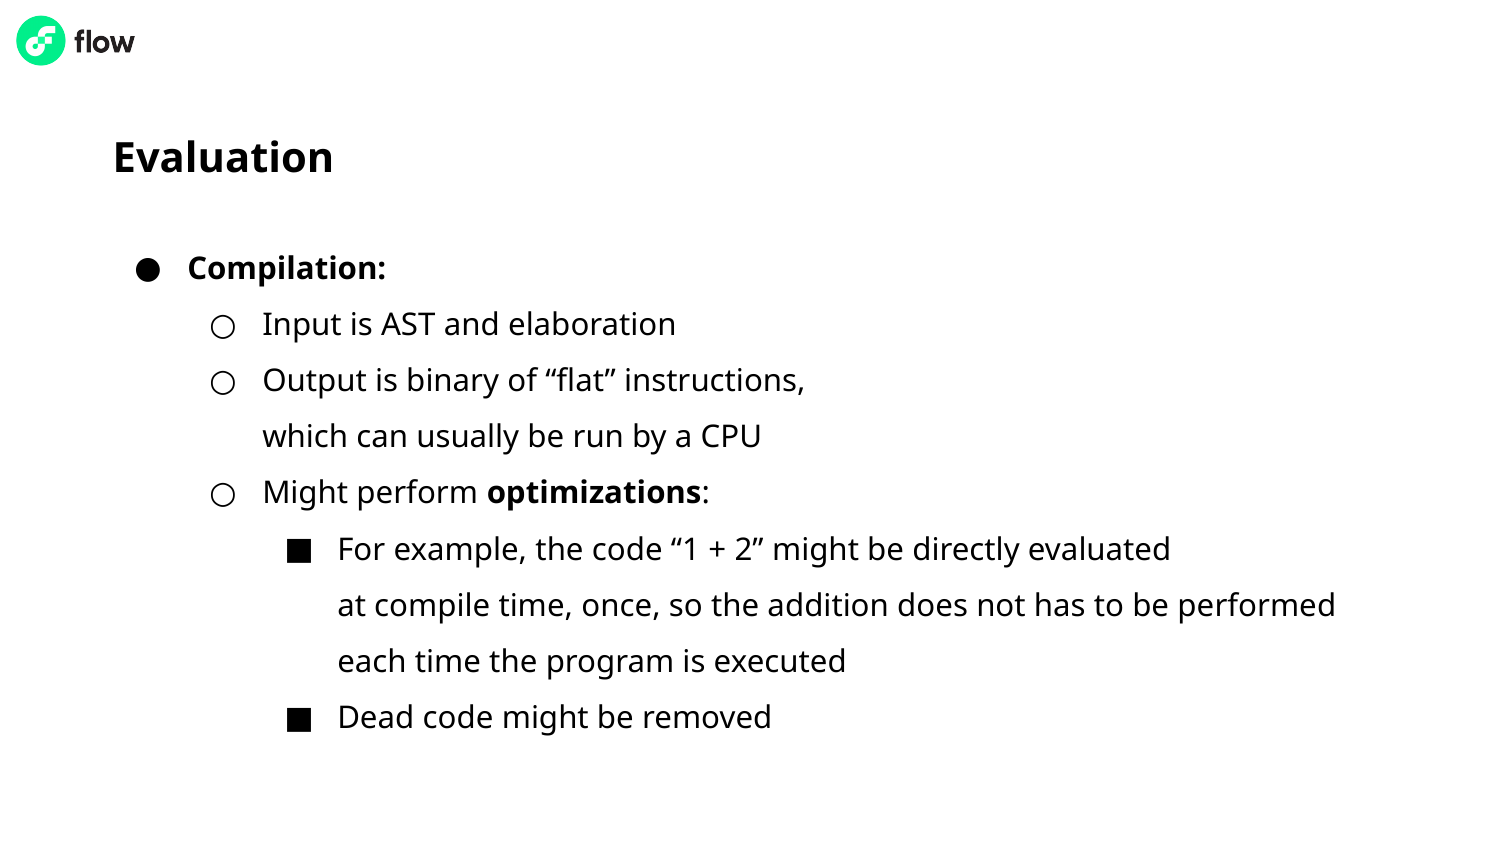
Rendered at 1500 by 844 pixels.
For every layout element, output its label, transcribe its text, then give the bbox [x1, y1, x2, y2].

text_box Compilation: Input is AST and elaboration Output is binary of “flat” instructions, which can usually be run by a CPU Might perform optimizations: For example, the code “1 + 2” might be directly evaluated at compile time, once, so the addition does not has to be performed each time the program is executed Dead code might be removed [97, 214, 1414, 777]
text_box Evaluation [97, 115, 820, 197]
picture [14, 14, 137, 67]
